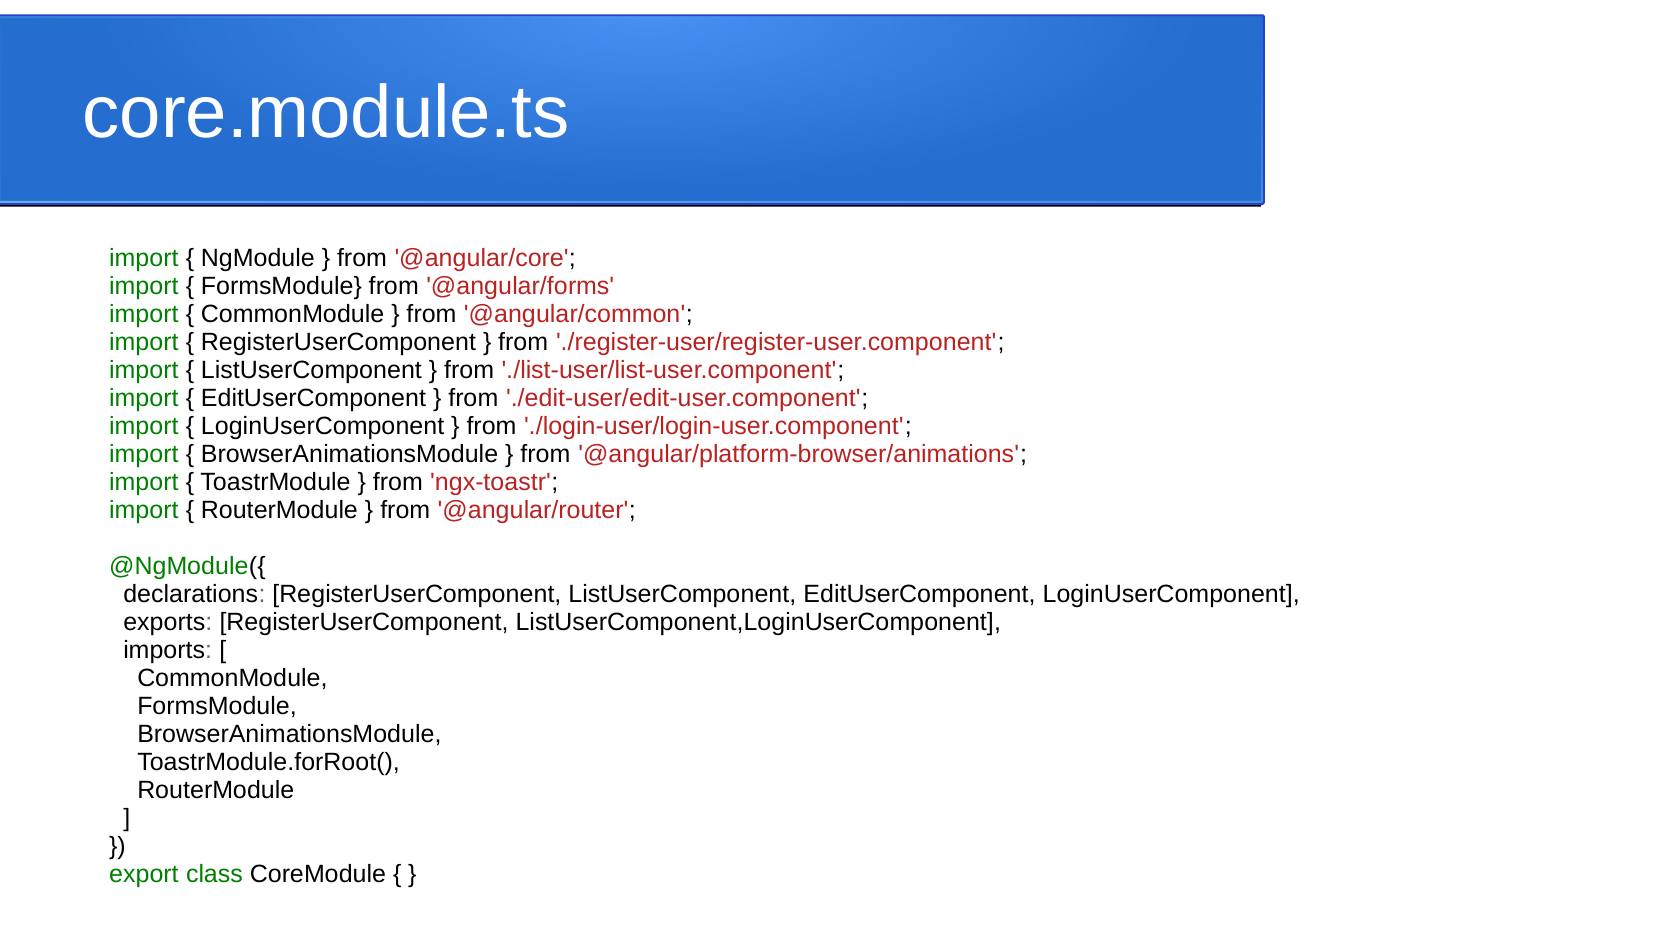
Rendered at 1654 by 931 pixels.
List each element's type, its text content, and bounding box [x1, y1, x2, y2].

text_box import { NgModule } from '@angular/core'; import { FormsModule} from '@angular/forms' import { CommonModule } from '@angular/common'; import { RegisterUserComponent } from './register-user/register-user.component'; import { ListUserComponent } from './list-user/list-user.component'; import { EditUserComponent } from './edit-user/edit-user.component'; import { LoginUserComponent } from './login-user/login-user.component'; import { BrowserAnimationsModule } from '@angular/platform-browser/animations'; import { ToastrModule } from 'ngx-toastr'; import { RouterModule } from '@angular/router'; @NgModule({ declarations: [RegisterUserComponent, ListUserComponent, EditUserComponent, LoginUserComponent], exports: [RegisterUserComponent, ListUserComponent,LoginUserComponent], imports: [ CommonModule, FormsModule, BrowserAnimationsModule, ToastrModule.forRoot(), RouterModule ] }) export class CoreModule { } [94, 236, 1512, 895]
title core.module.ts [82, 35, 1235, 189]
